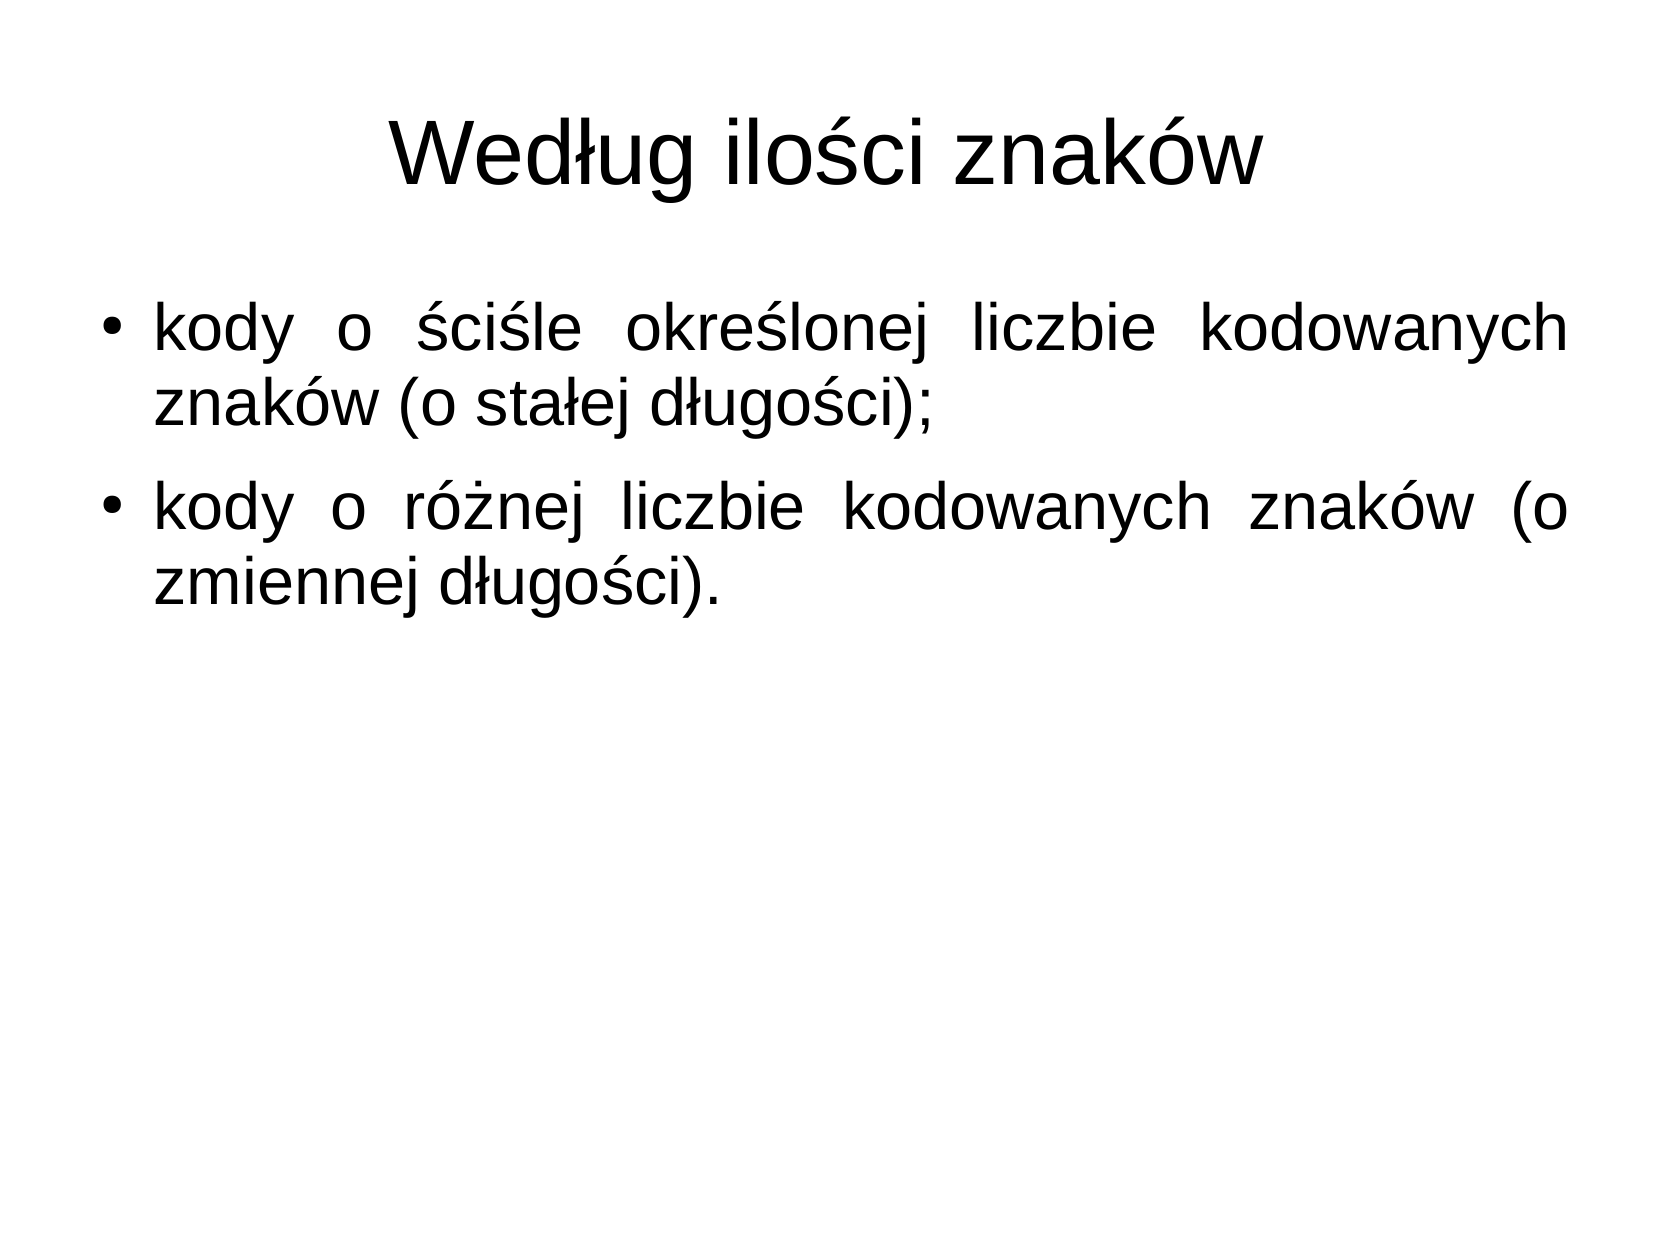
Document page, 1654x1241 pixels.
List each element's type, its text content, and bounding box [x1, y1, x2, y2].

list kody o ściśle określonej liczbie kodowanych znaków (o stałej długości); kody o różnej liczbie kodowanych znaków (o zmiennej długości). [82, 290, 1571, 1010]
title Według ilości znaków [82, 49, 1571, 257]
